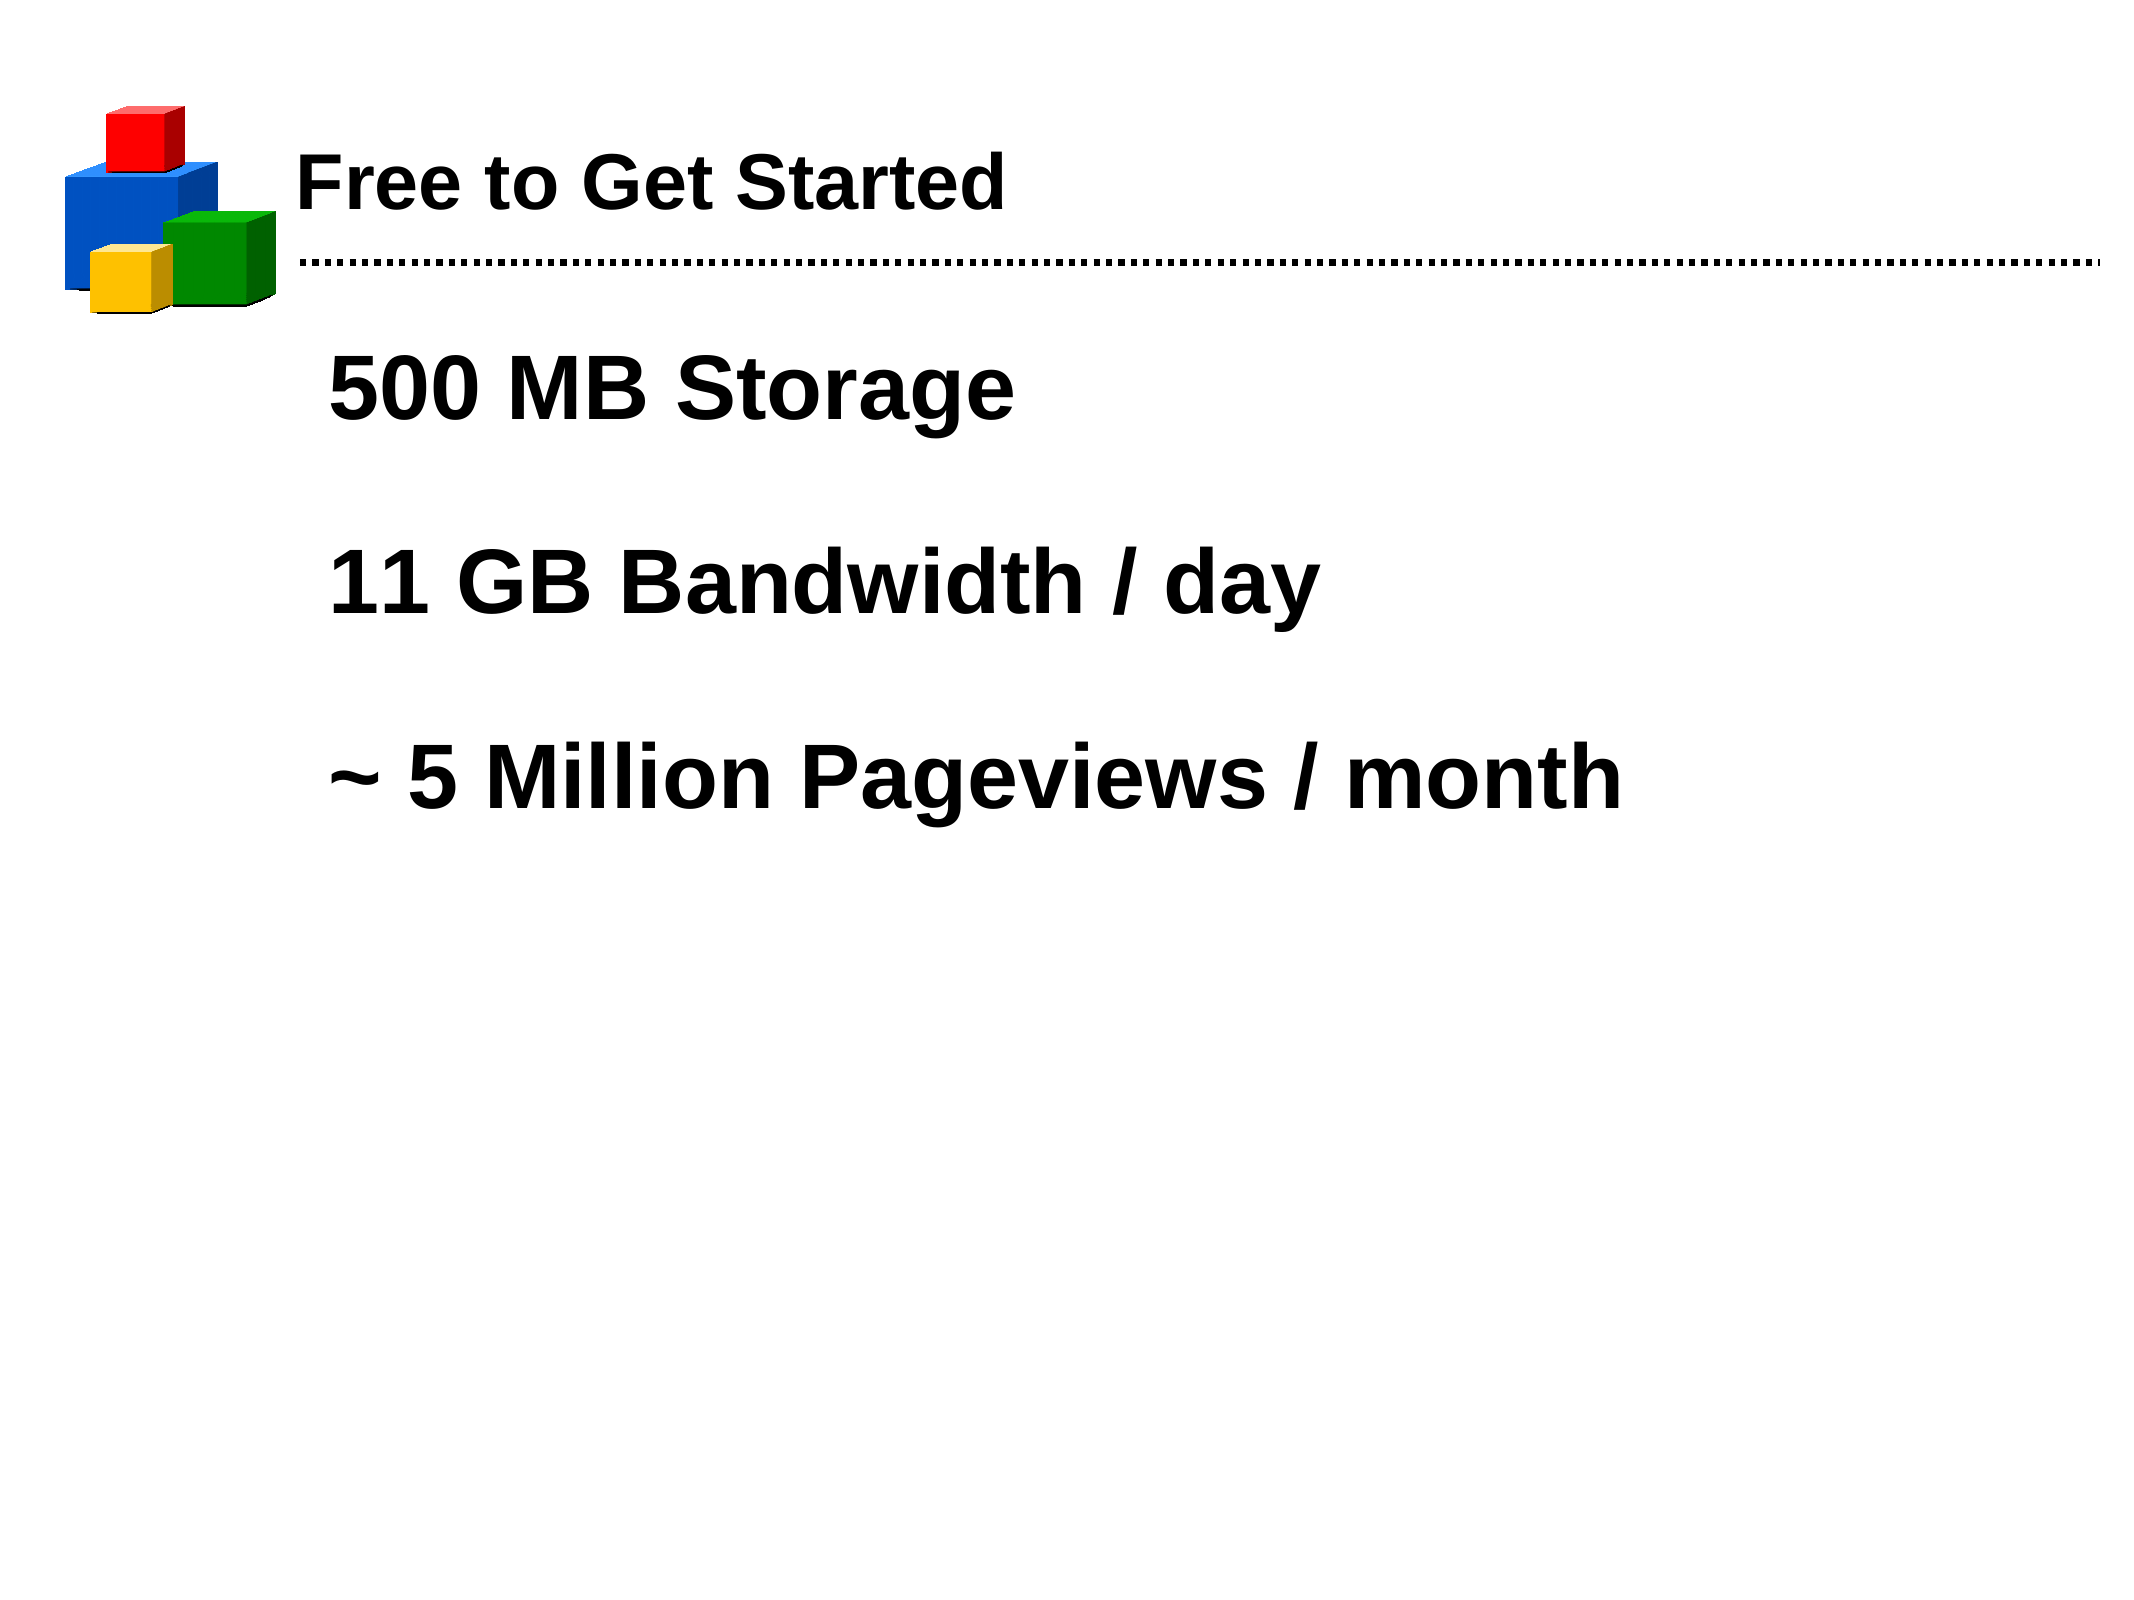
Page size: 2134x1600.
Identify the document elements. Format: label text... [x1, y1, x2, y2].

text_box 500 MB Storage 11 GB Bandwidth / day ~ 5 Million Pageviews / month [328, 341, 1950, 940]
text_box Free to Get Started [295, 142, 2134, 230]
